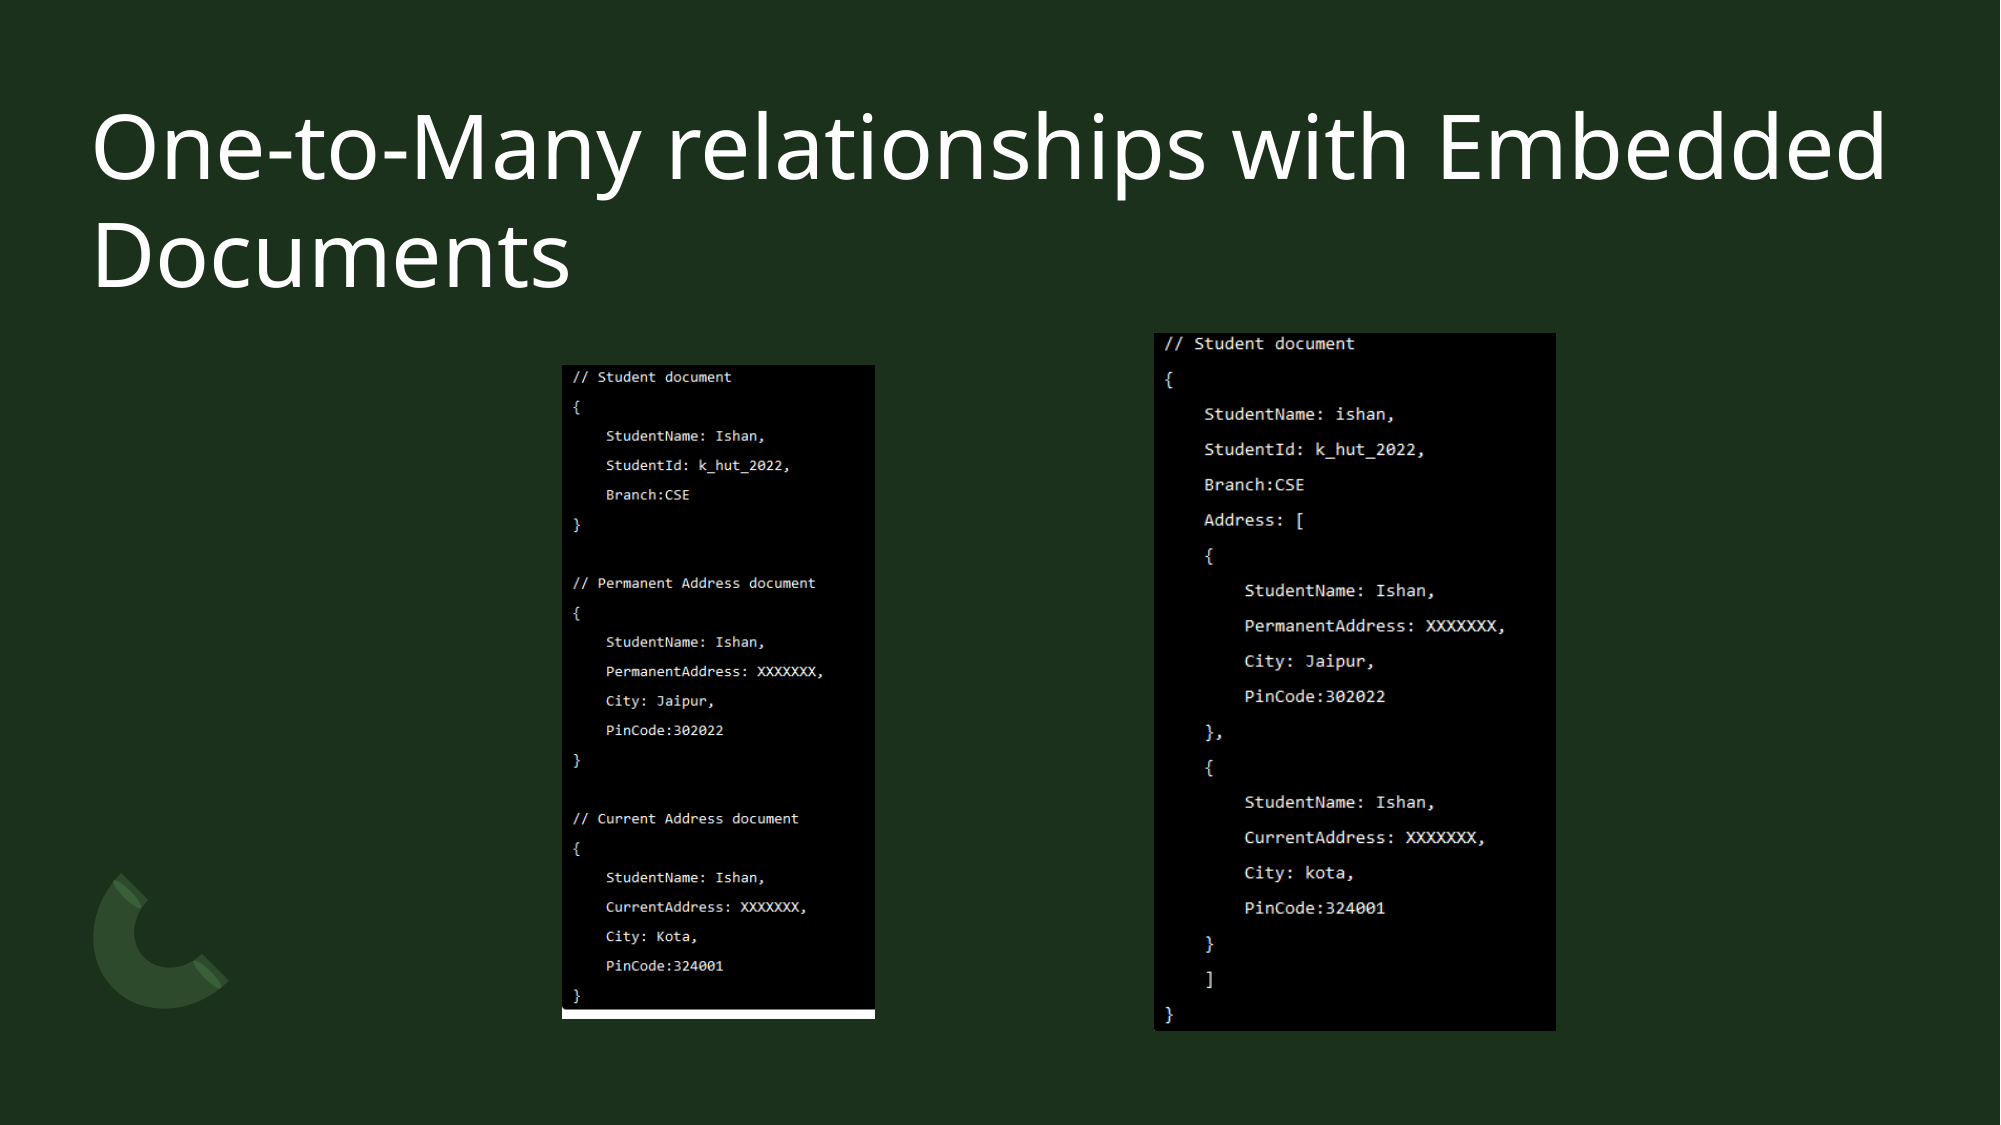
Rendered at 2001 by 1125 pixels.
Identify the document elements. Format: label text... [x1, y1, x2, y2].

picture [1154, 333, 1556, 1031]
title One-to-Many relationships with Embedded Documents [90, 90, 1910, 309]
picture [562, 365, 875, 1019]
